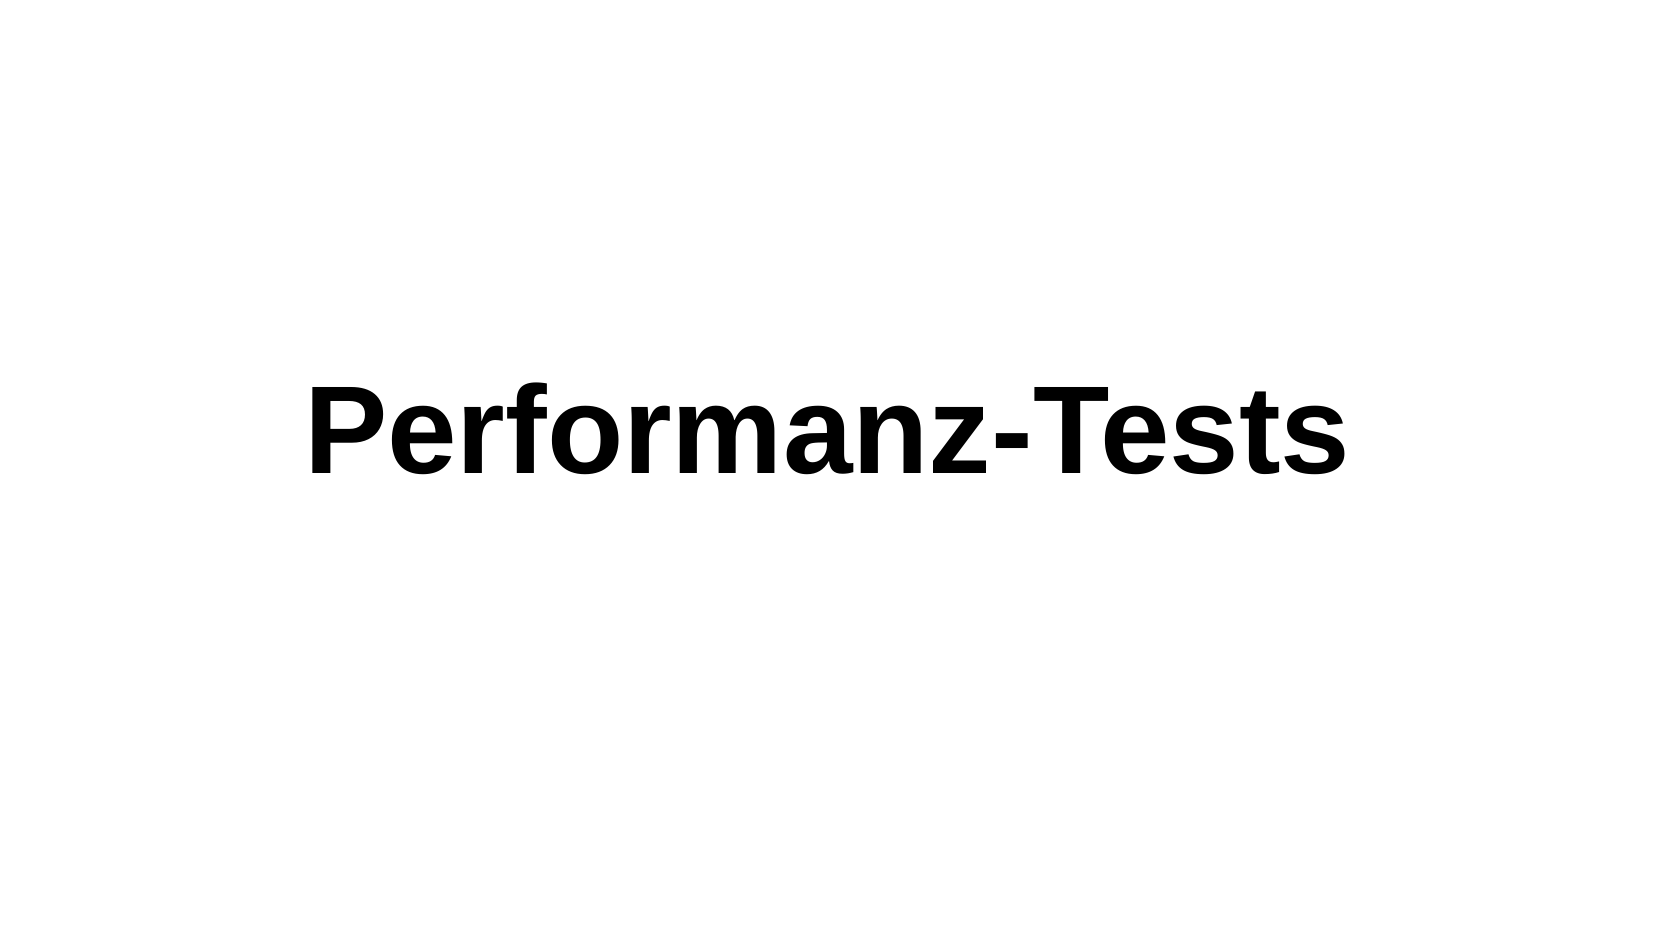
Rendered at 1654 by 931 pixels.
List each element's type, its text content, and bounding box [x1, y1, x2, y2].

text_box Performanz-Tests [289, 212, 1495, 620]
